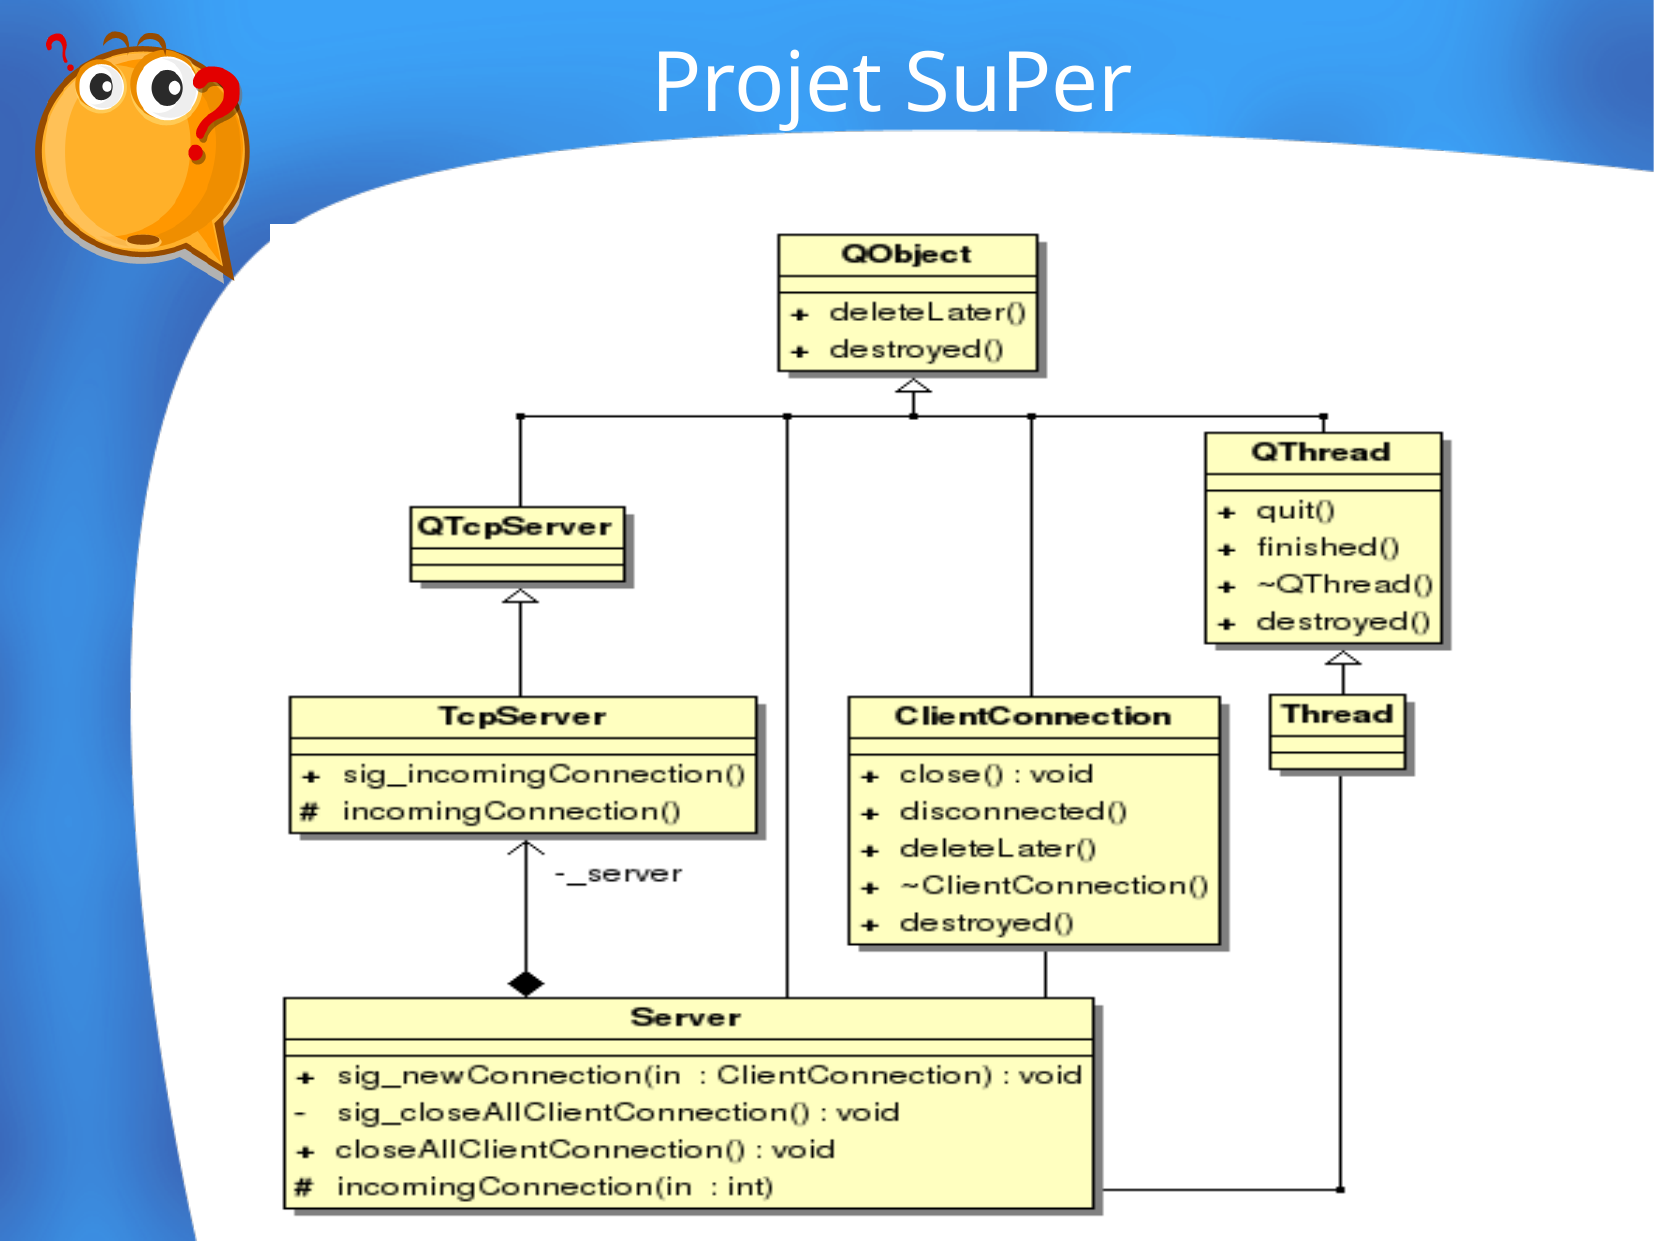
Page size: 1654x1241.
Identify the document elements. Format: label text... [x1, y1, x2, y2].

title Projet SuPer [300, 12, 1486, 148]
list Serveur [315, 148, 1486, 224]
picture [0, 0, 1654, 1241]
